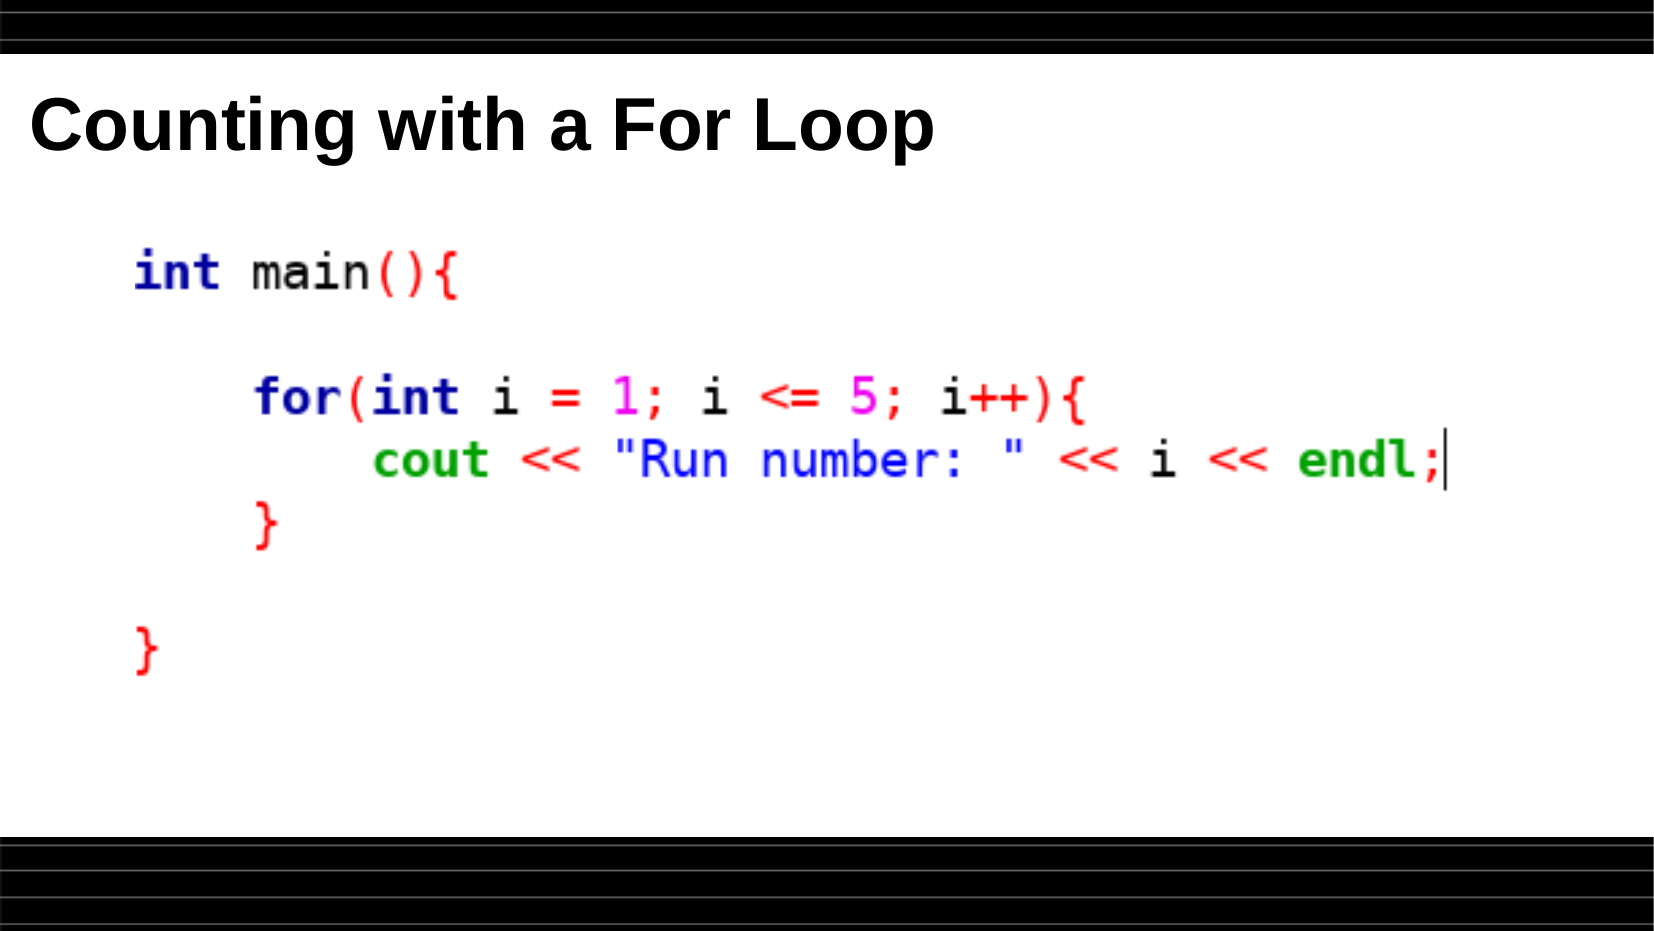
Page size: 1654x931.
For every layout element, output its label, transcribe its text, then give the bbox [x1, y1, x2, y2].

text_box Counting with a For Loop [15, 75, 1546, 174]
picture [0, 837, 1654, 931]
picture [135, 230, 1461, 691]
picture [0, 0, 1654, 54]
